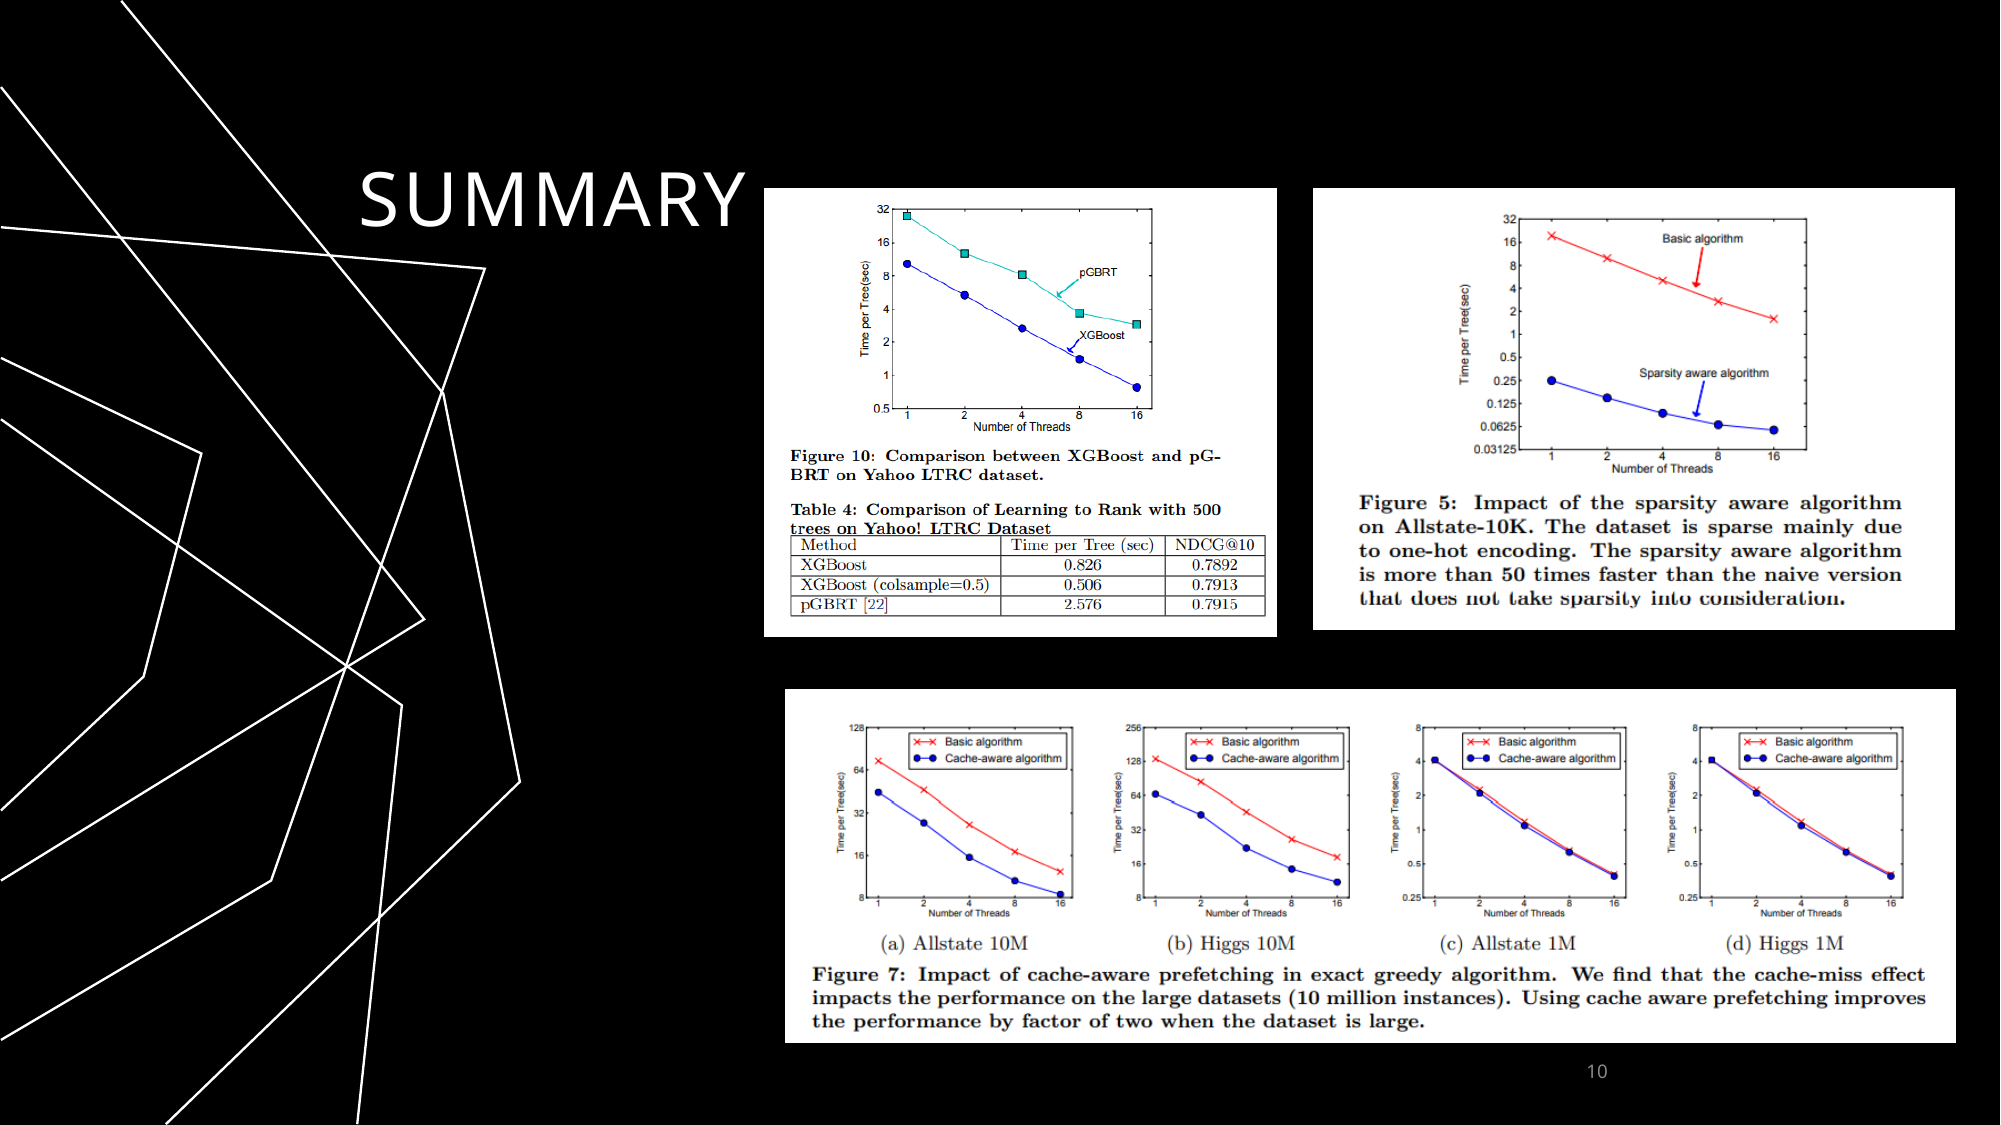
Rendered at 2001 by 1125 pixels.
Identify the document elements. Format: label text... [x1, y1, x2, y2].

picture [785, 689, 1956, 1043]
picture [1313, 188, 1955, 630]
text_box ‹#› [1571, 1043, 1863, 1103]
picture [764, 188, 1277, 637]
title Summary [343, 0, 1030, 251]
